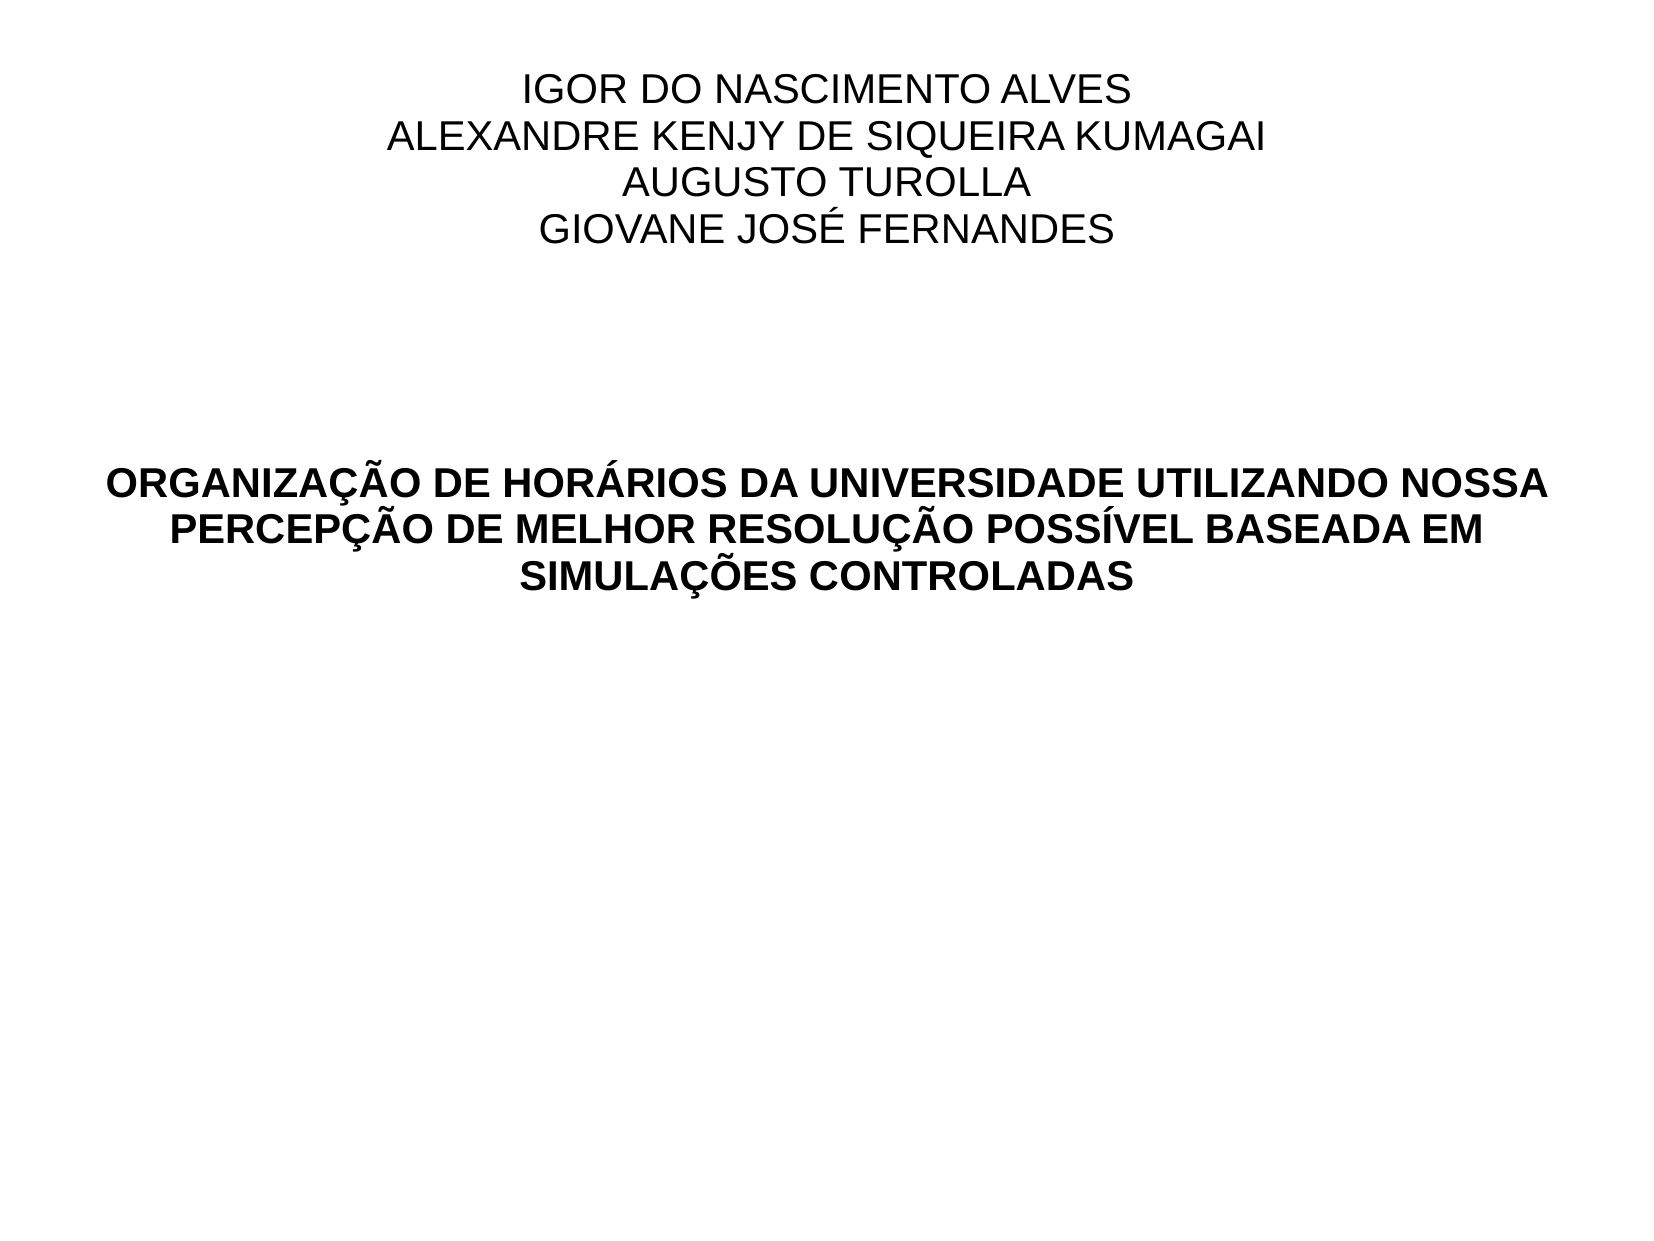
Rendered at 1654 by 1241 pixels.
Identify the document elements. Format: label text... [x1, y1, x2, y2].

text_box ORGANIZAÇÃO DE HORÁRIOS DA UNIVERSIDADE UTILIZANDO NOSSA PERCEPÇÃO DE MELHOR RESOLUÇÃO POSSÍVEL BASEADA EM SIMULAÇÕES CONTROLADAS [82, 49, 1571, 1010]
